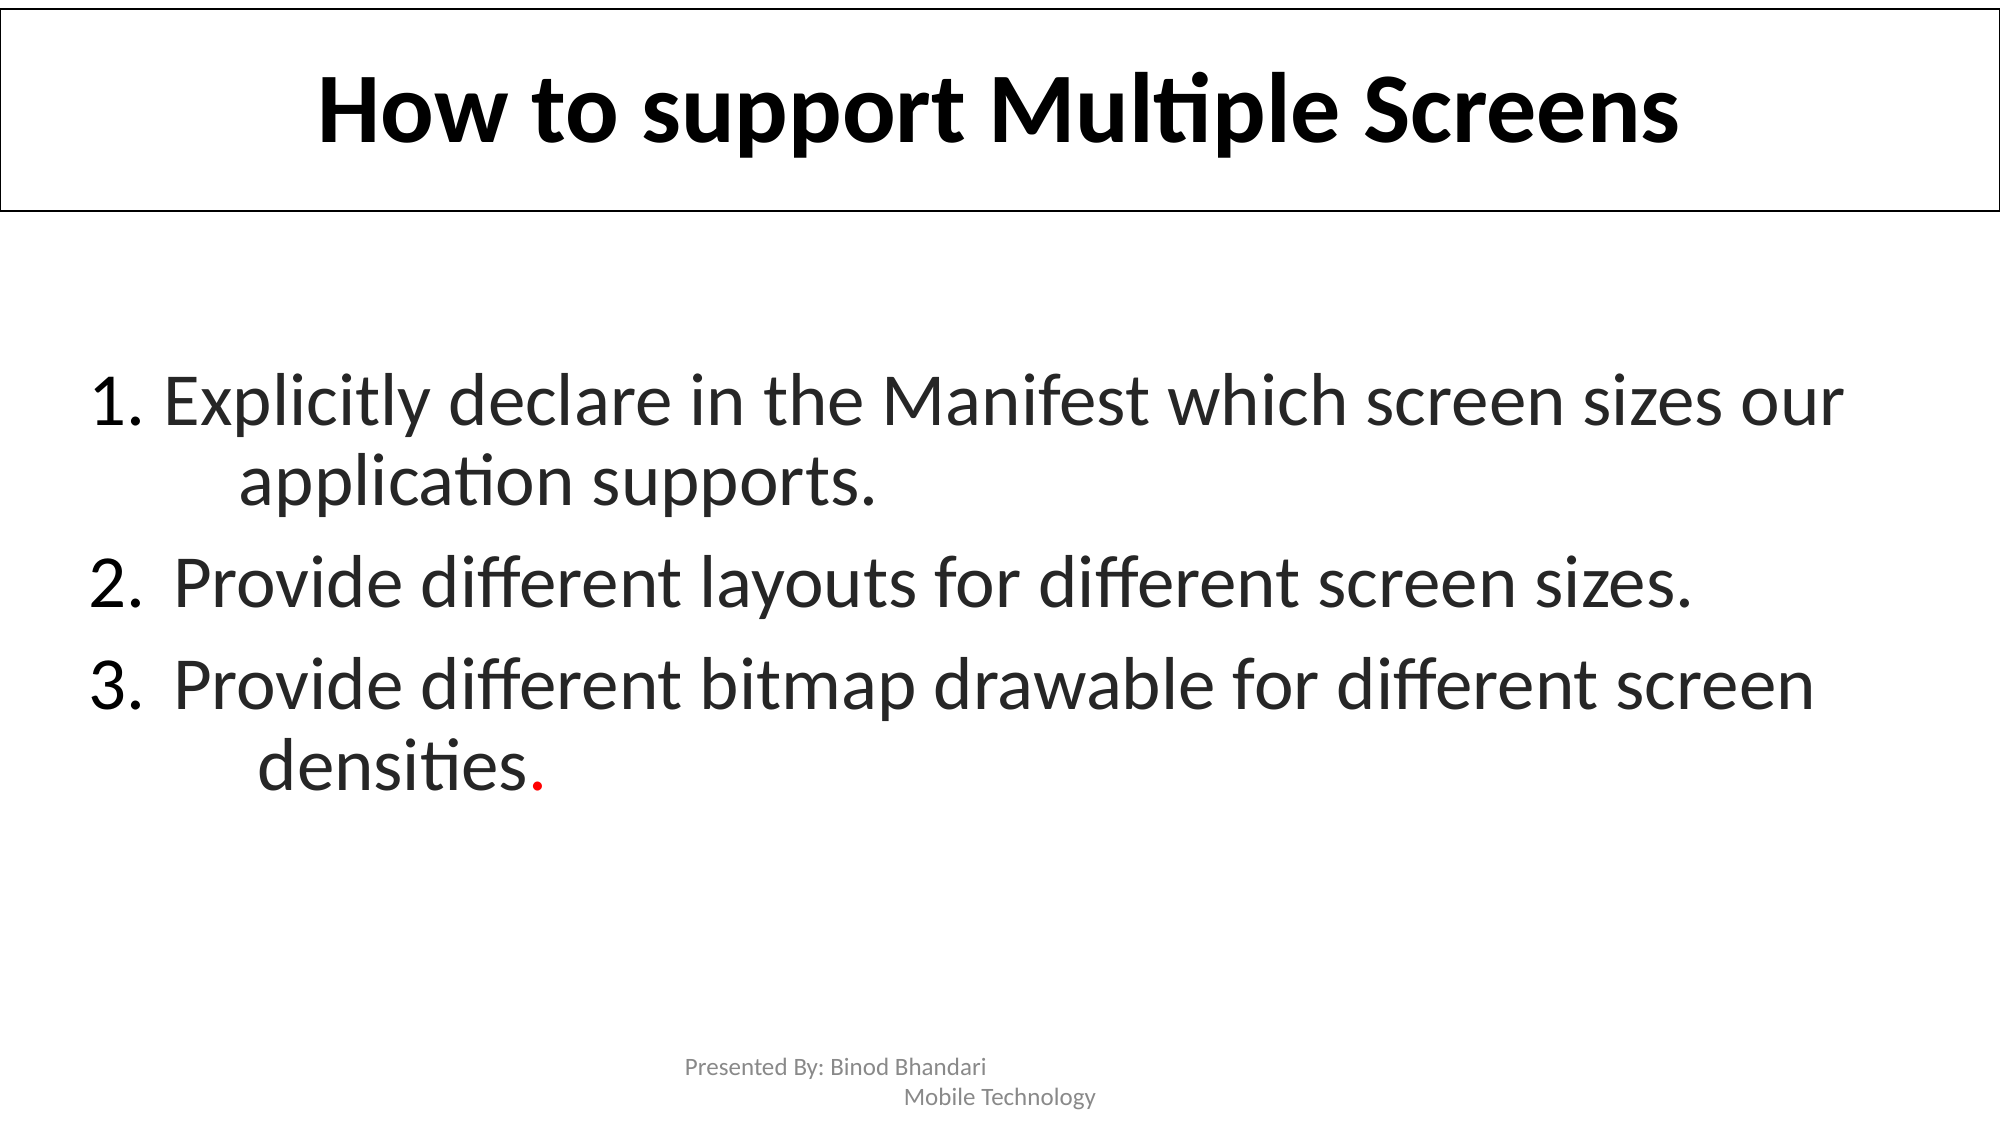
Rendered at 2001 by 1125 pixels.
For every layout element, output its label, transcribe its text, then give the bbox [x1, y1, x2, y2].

subtitle Explicitly declare in the Manifest which screen sizes our application supports. Provide different layouts for different screen sizes. Provide different bitmap drawable for different screen densities. [73, 277, 1953, 1022]
title How to support Multiple Screens [0, 9, 2000, 212]
text_box Presented By: Binod Bhandari Mobile Technology [662, 1042, 1338, 1103]
